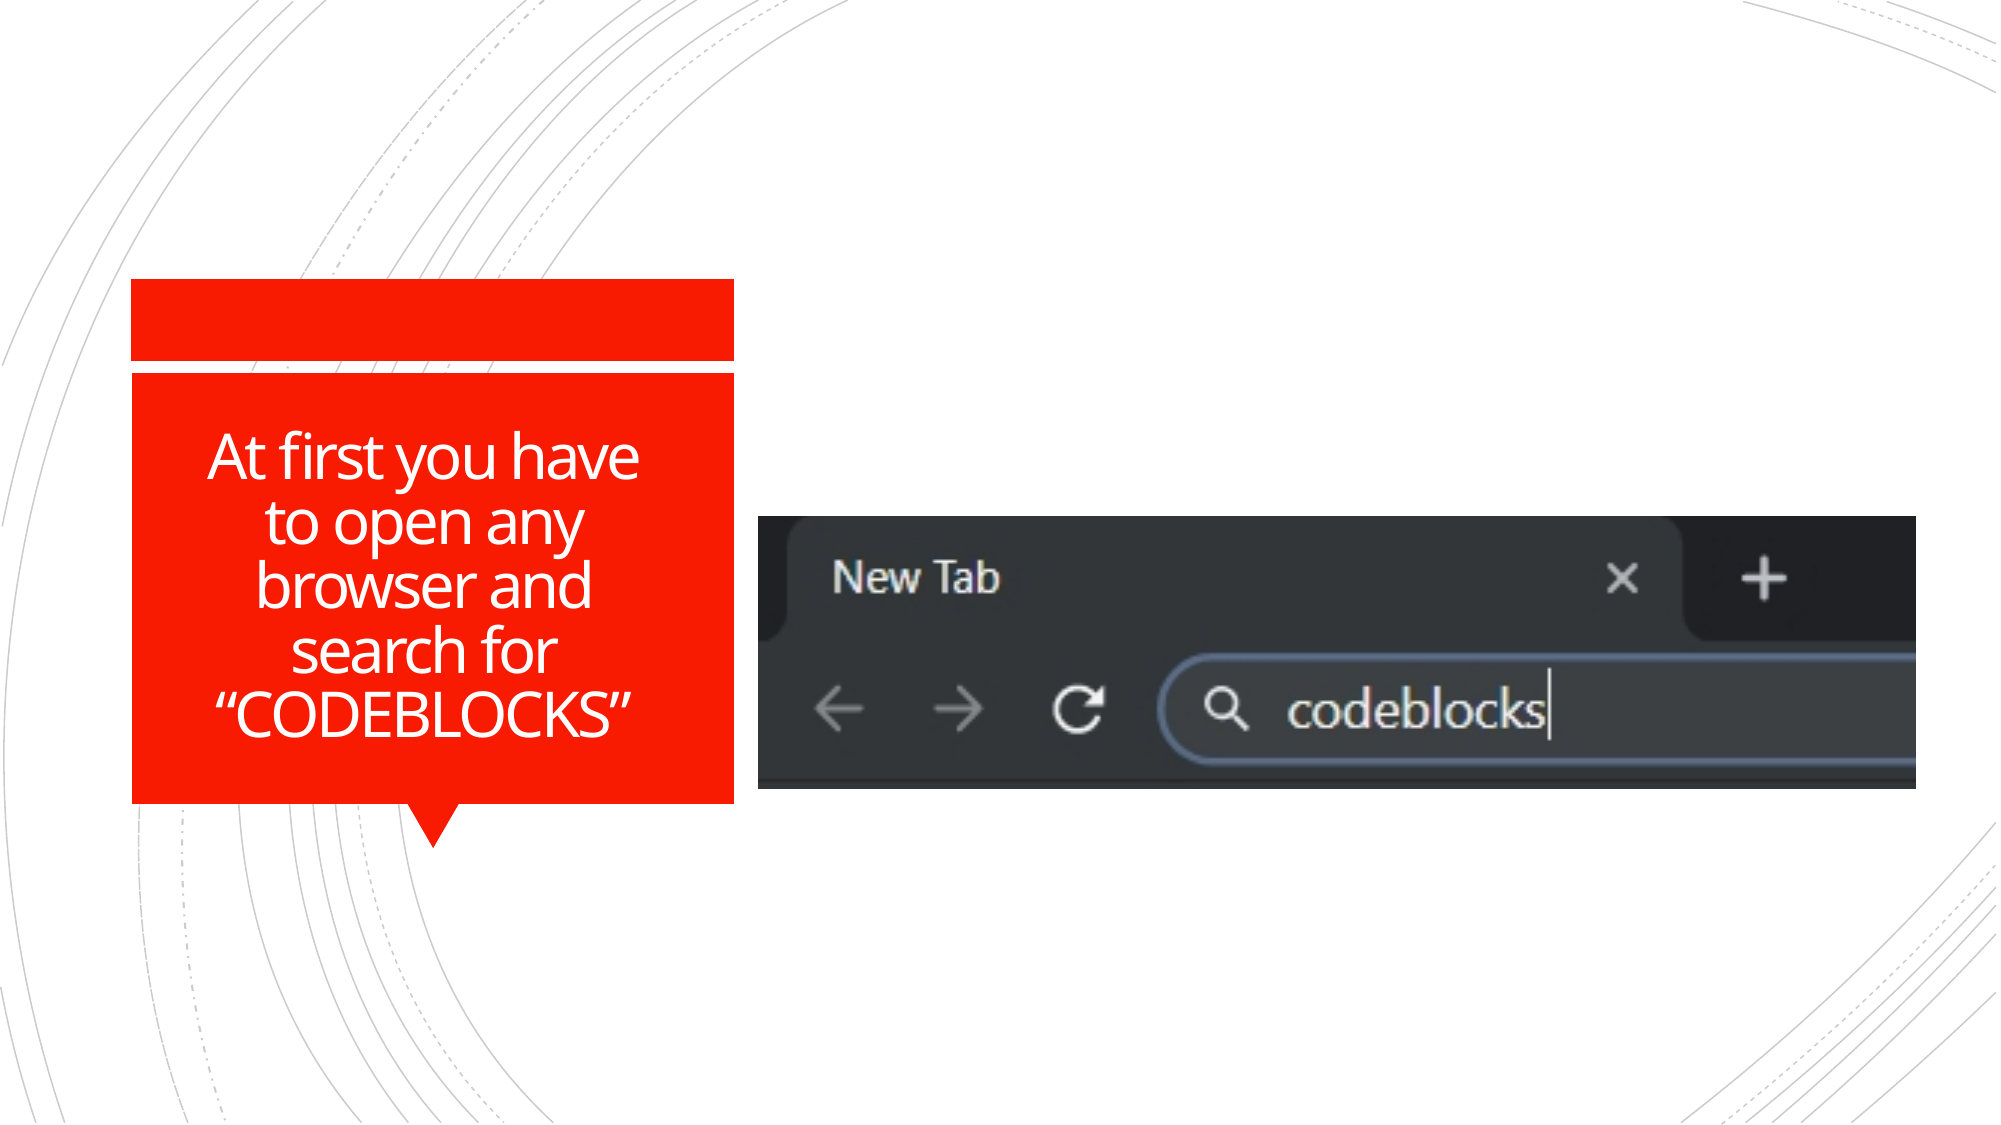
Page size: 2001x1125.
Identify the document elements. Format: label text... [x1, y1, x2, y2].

picture [758, 516, 1916, 789]
title At first you have to open any browser and search for “CODEBLOCKS” [145, 390, 702, 789]
